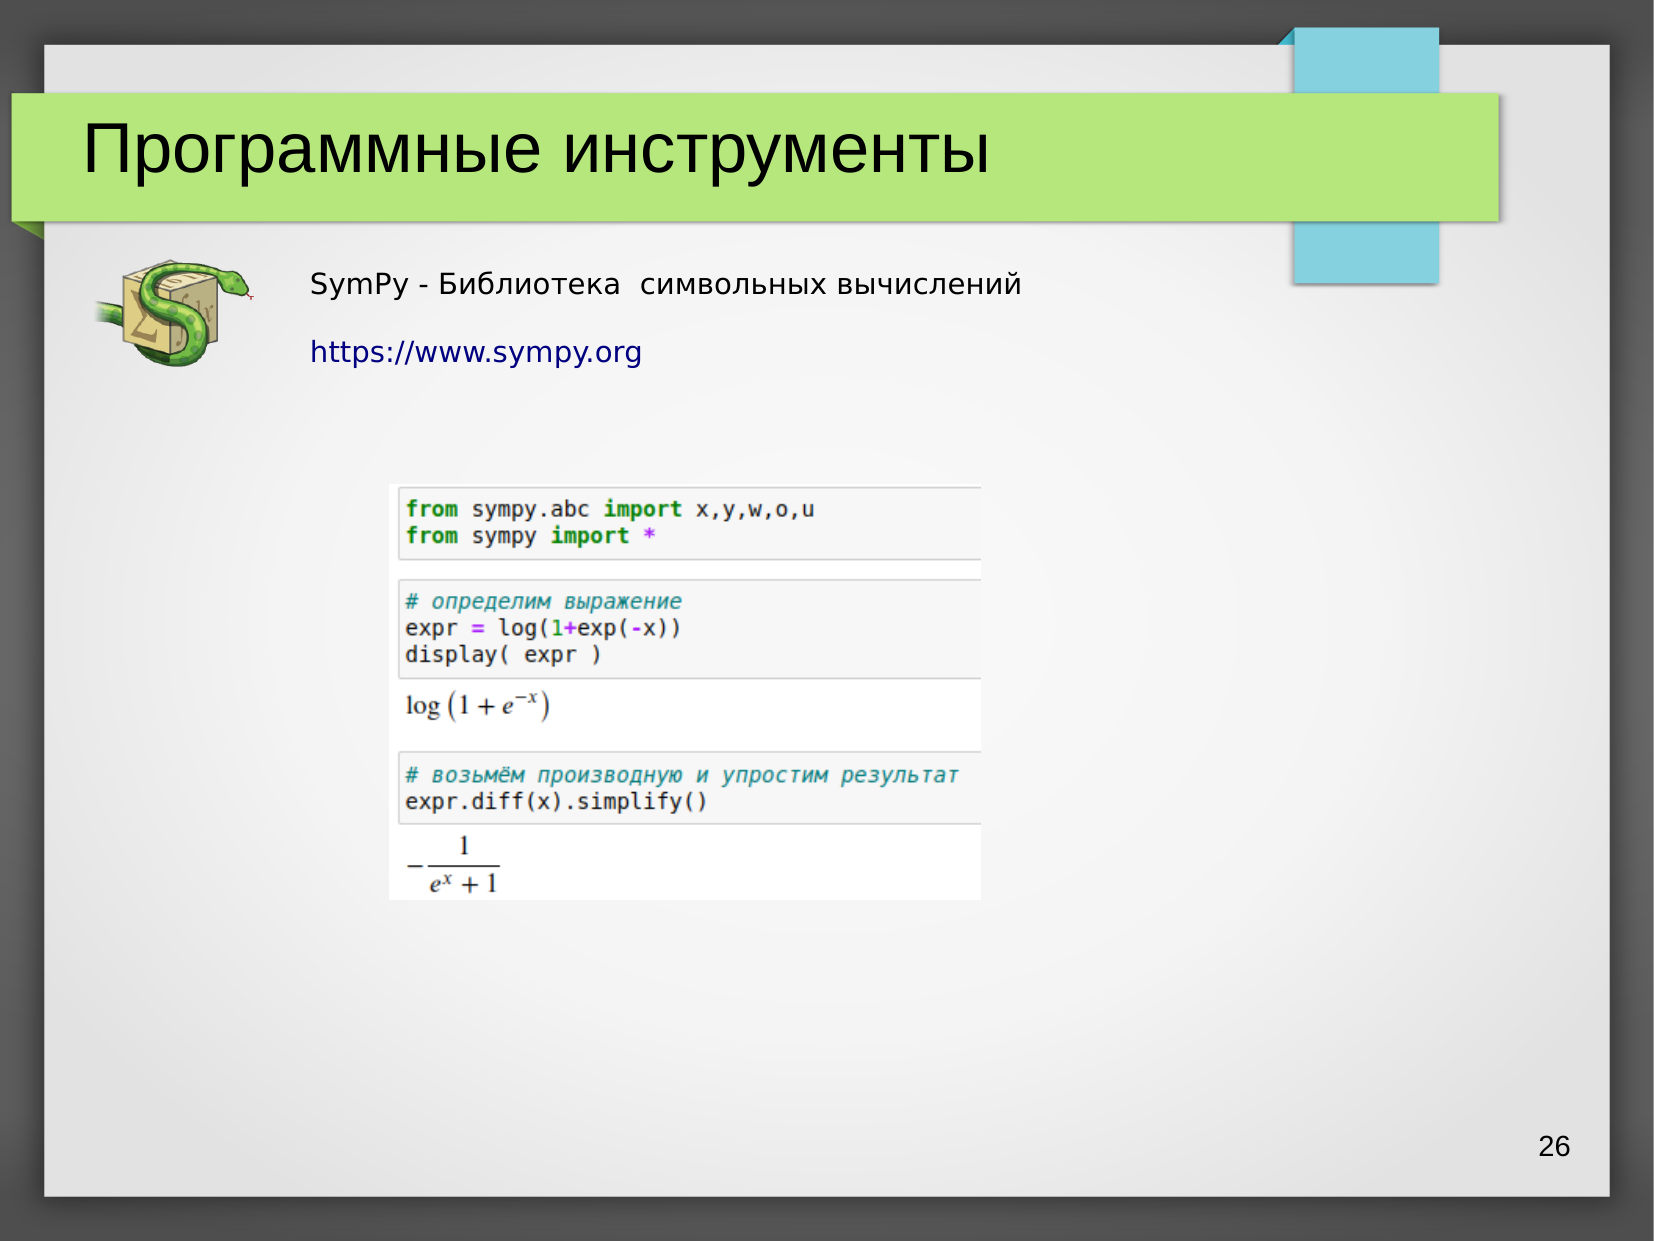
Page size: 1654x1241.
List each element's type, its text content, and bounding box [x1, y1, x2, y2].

title Программные инструменты [82, 106, 1264, 189]
picture [0, 0, 1654, 1241]
text_box SymPy - Библиотека символьных вычислений https://www.sympy.org [295, 259, 1063, 378]
